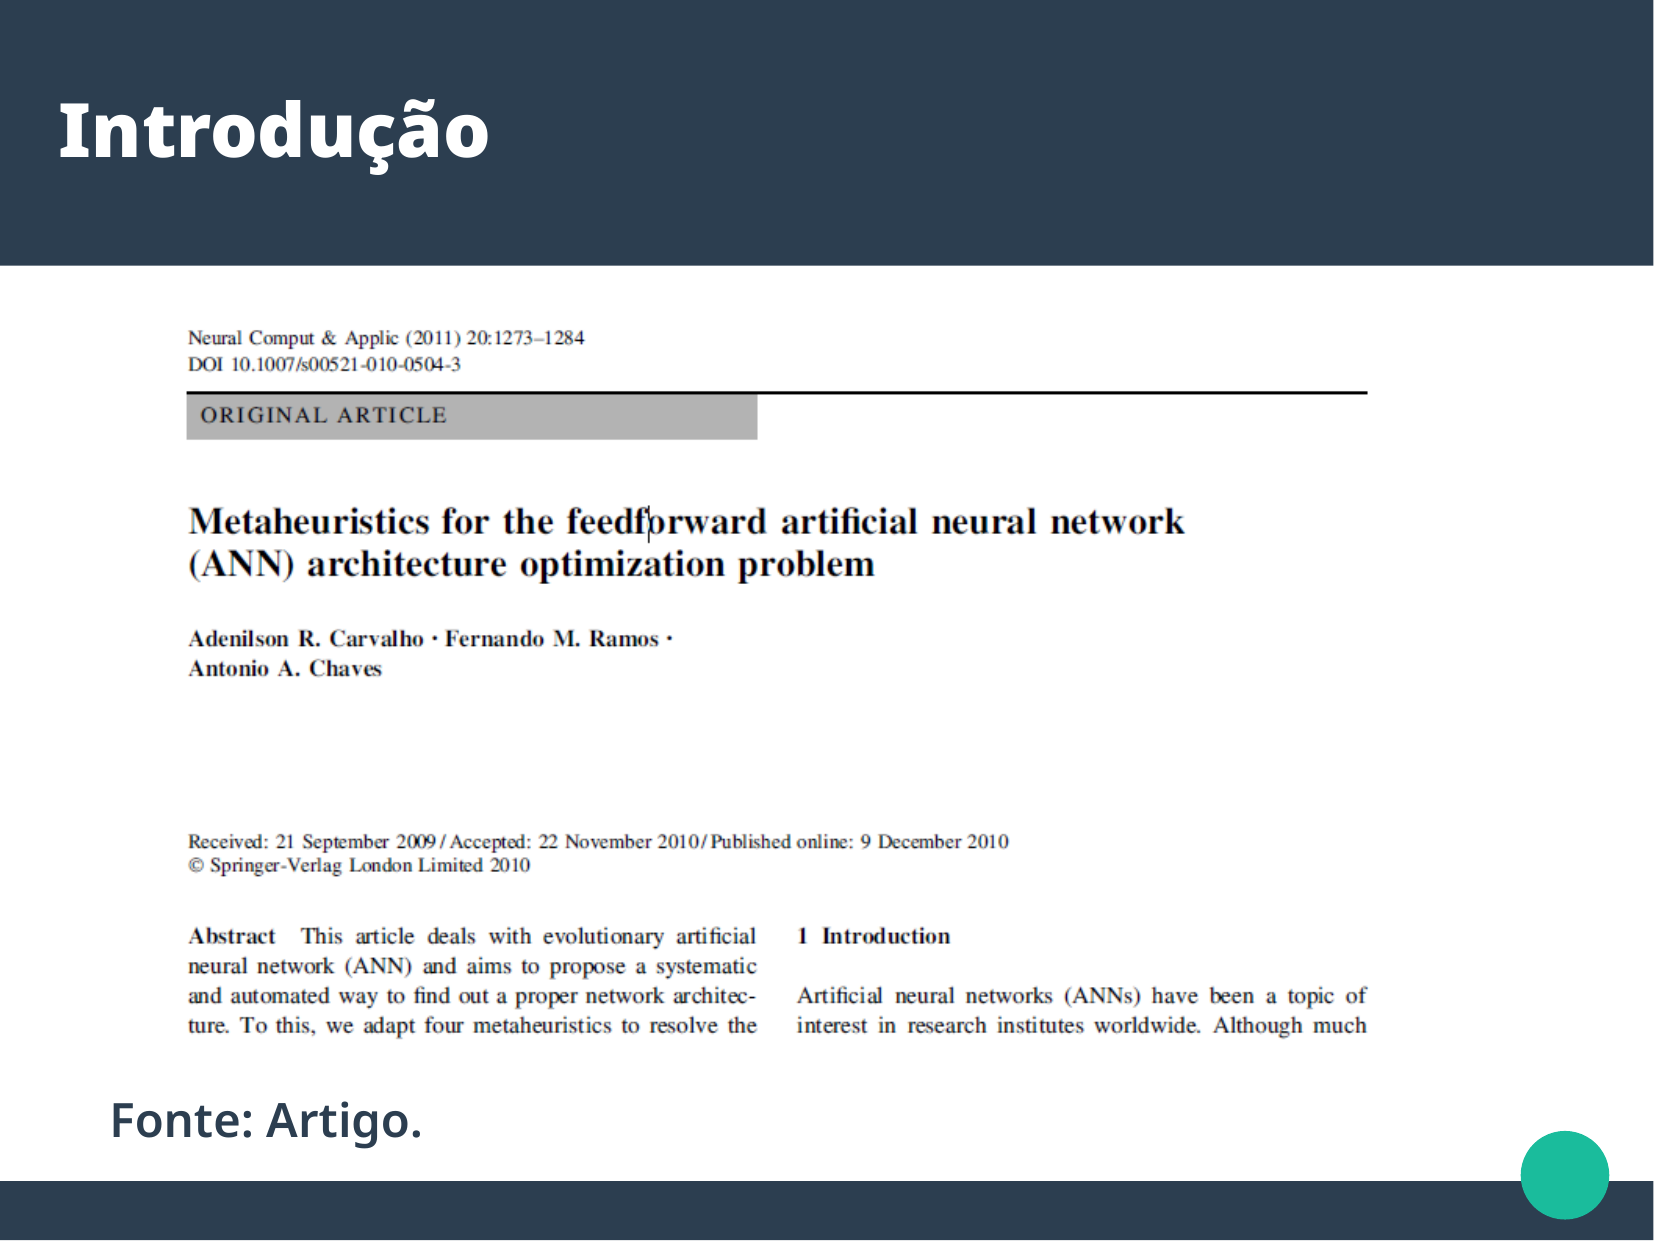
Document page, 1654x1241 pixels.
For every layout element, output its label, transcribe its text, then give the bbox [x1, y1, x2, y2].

title Introdução [59, 49, 1595, 207]
picture [165, 318, 1396, 1044]
list Fonte: Artigo. [59, 1086, 1595, 1152]
